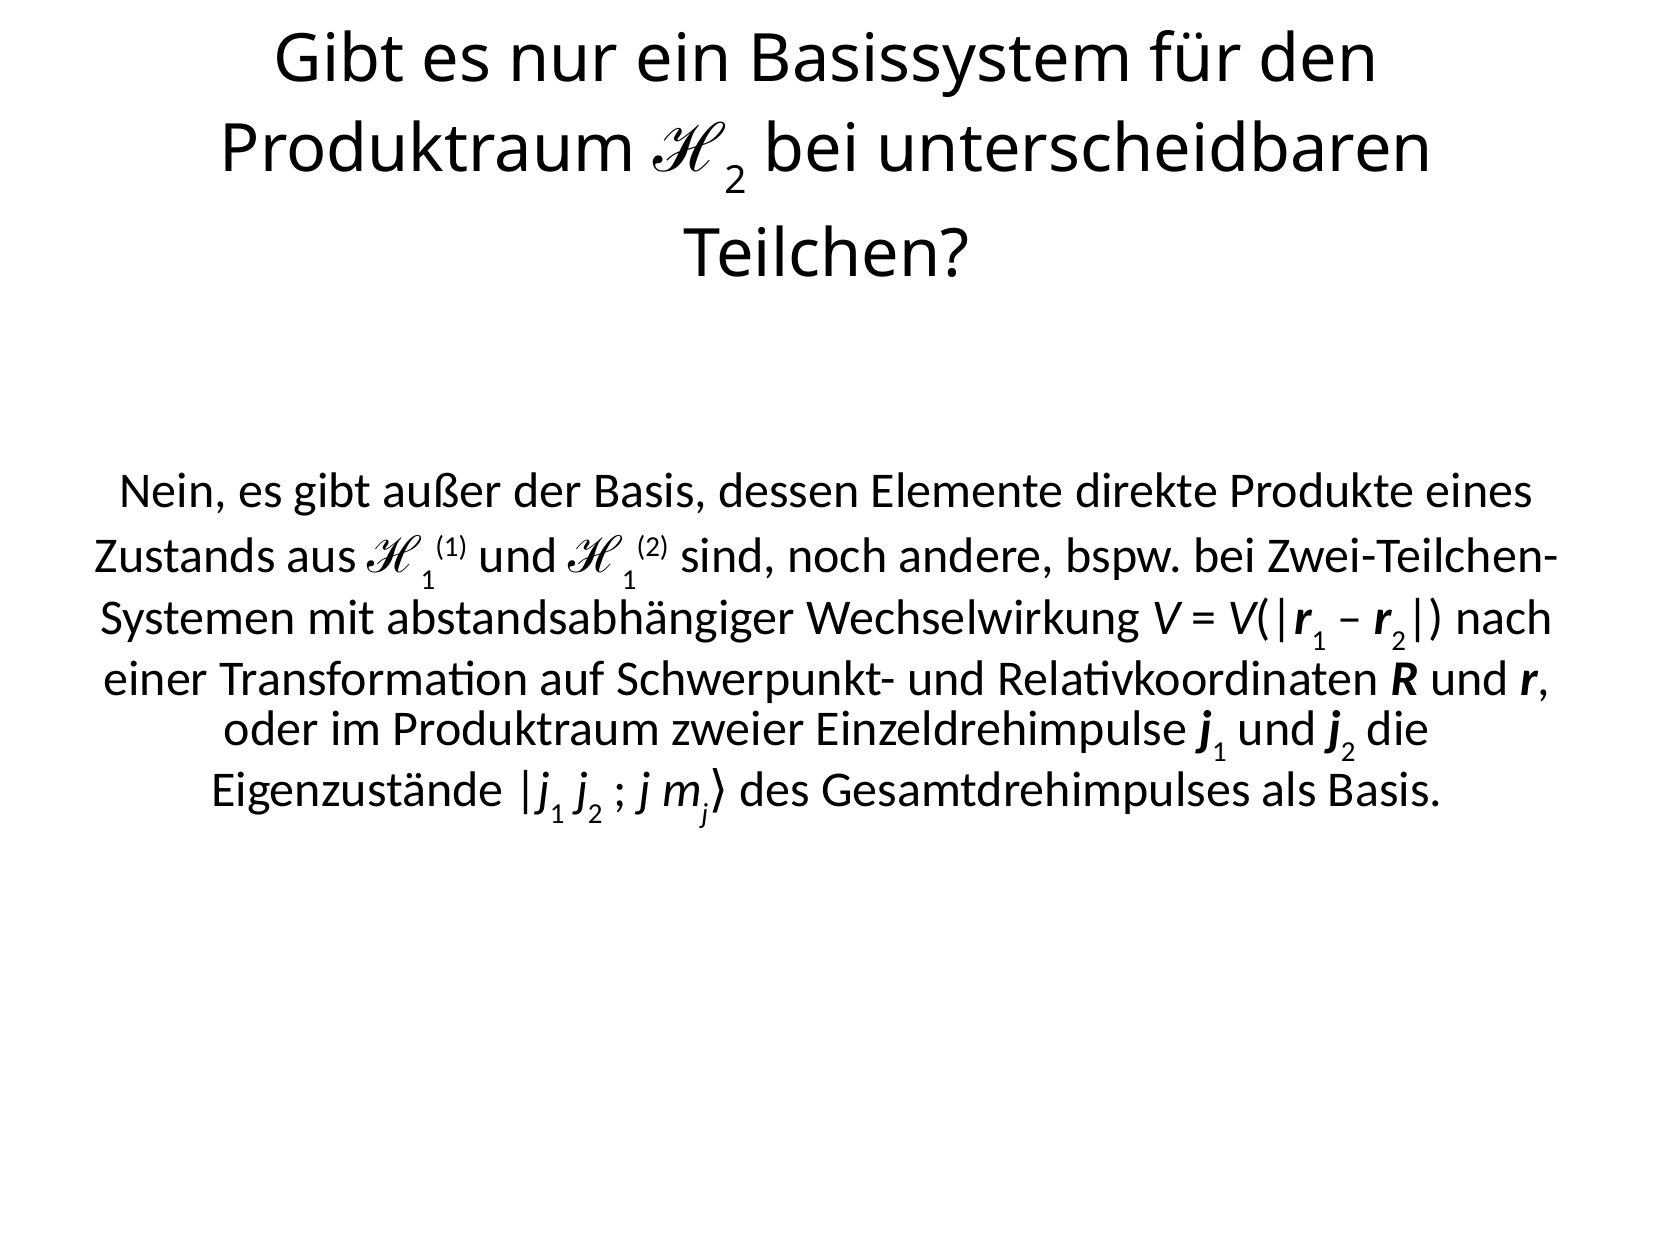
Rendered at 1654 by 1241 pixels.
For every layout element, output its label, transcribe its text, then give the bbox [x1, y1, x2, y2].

subtitle Nein, es gibt außer der Basis, dessen Elemente direkte Produkte eines Zustands aus ℋ1(1) und ℋ1(2) sind, noch andere, bspw. bei Zwei-Teilchen-Systemen mit abstandsabhängiger Wechselwirkung V = V(|r1 – r2|) nach einer Transformation auf Schwerpunkt- und Relativkoordinaten R und r, oder im Produktraum zweier Einzeldrehimpulse j1 und j2 die Eigenzustände |j1 j2 ; j mj⟩ des Gesamtdrehimpulses als Basis. [82, 290, 1571, 1010]
title Gibt es nur ein Basissystem für den Produktraum ℋ2 bei unterscheidbaren Teilchen? [82, 49, 1571, 257]
